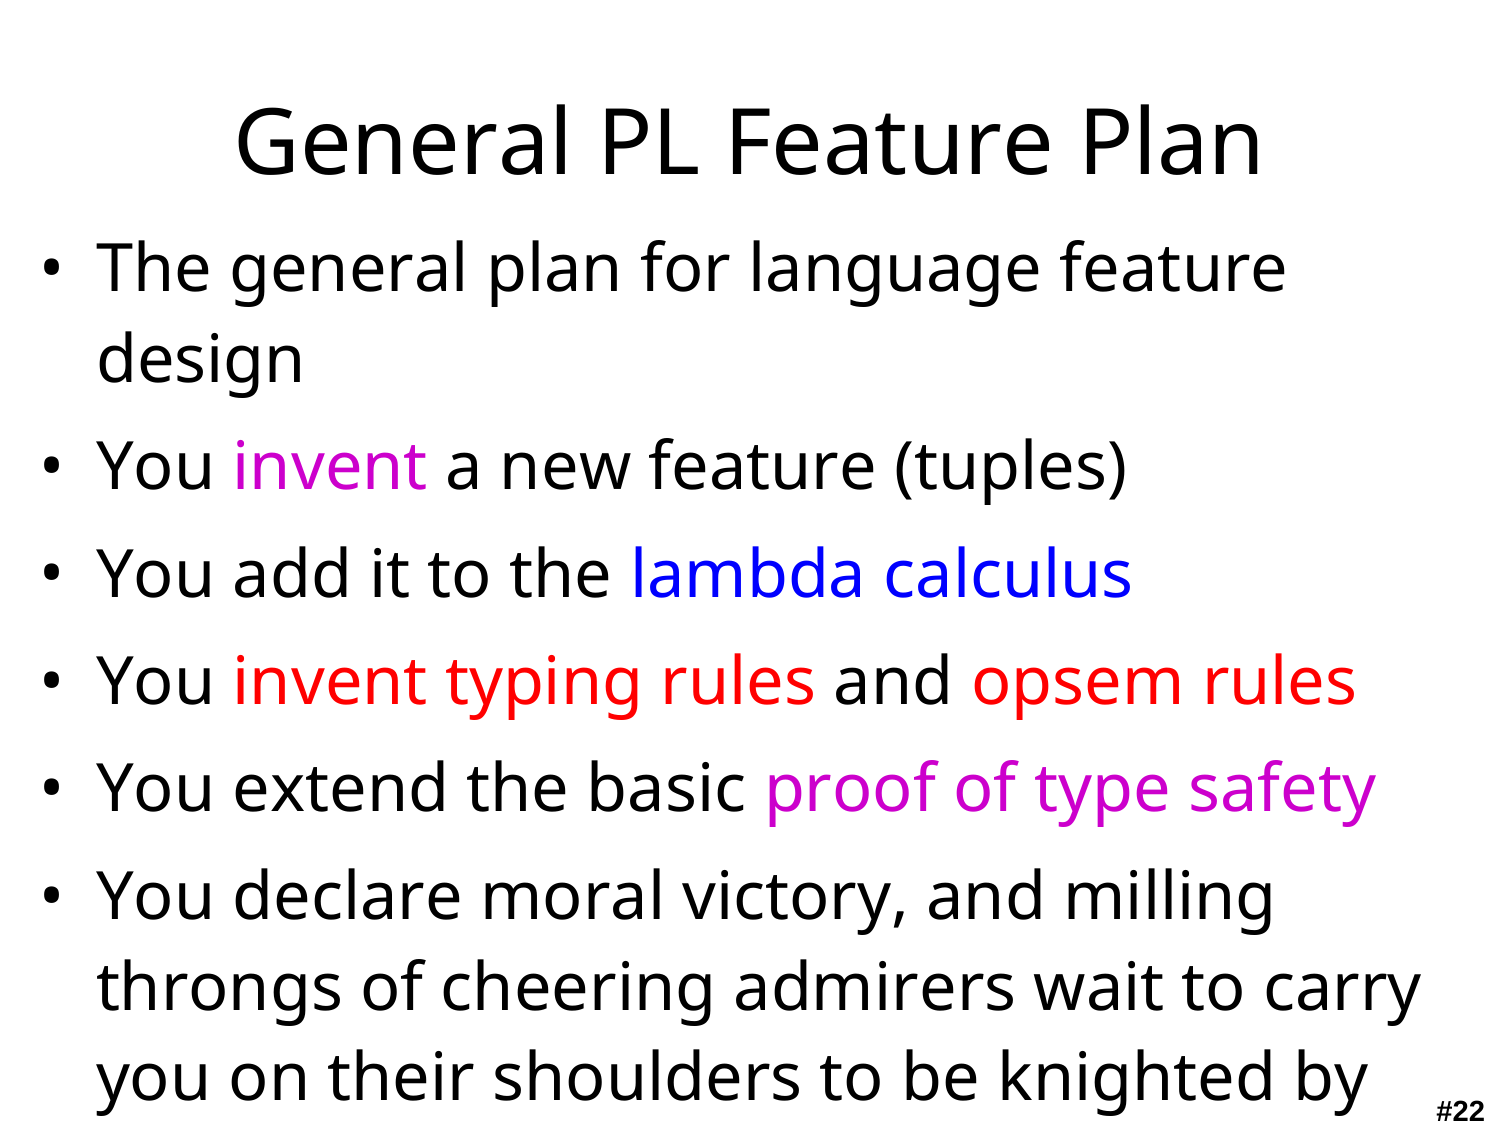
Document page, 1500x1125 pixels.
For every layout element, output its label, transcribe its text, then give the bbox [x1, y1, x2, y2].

list The general plan for language feature design You invent a new feature (tuples) You add it to the lambda calculus You invent typing rules and opsem rules You extend the basic proof of type safety You declare moral victory, and milling throngs of cheering admirers wait to carry you on their shoulders to be knighted by the Queen, etc. [24, 212, 1476, 1051]
title General PL Feature Plan [24, 45, 1476, 212]
